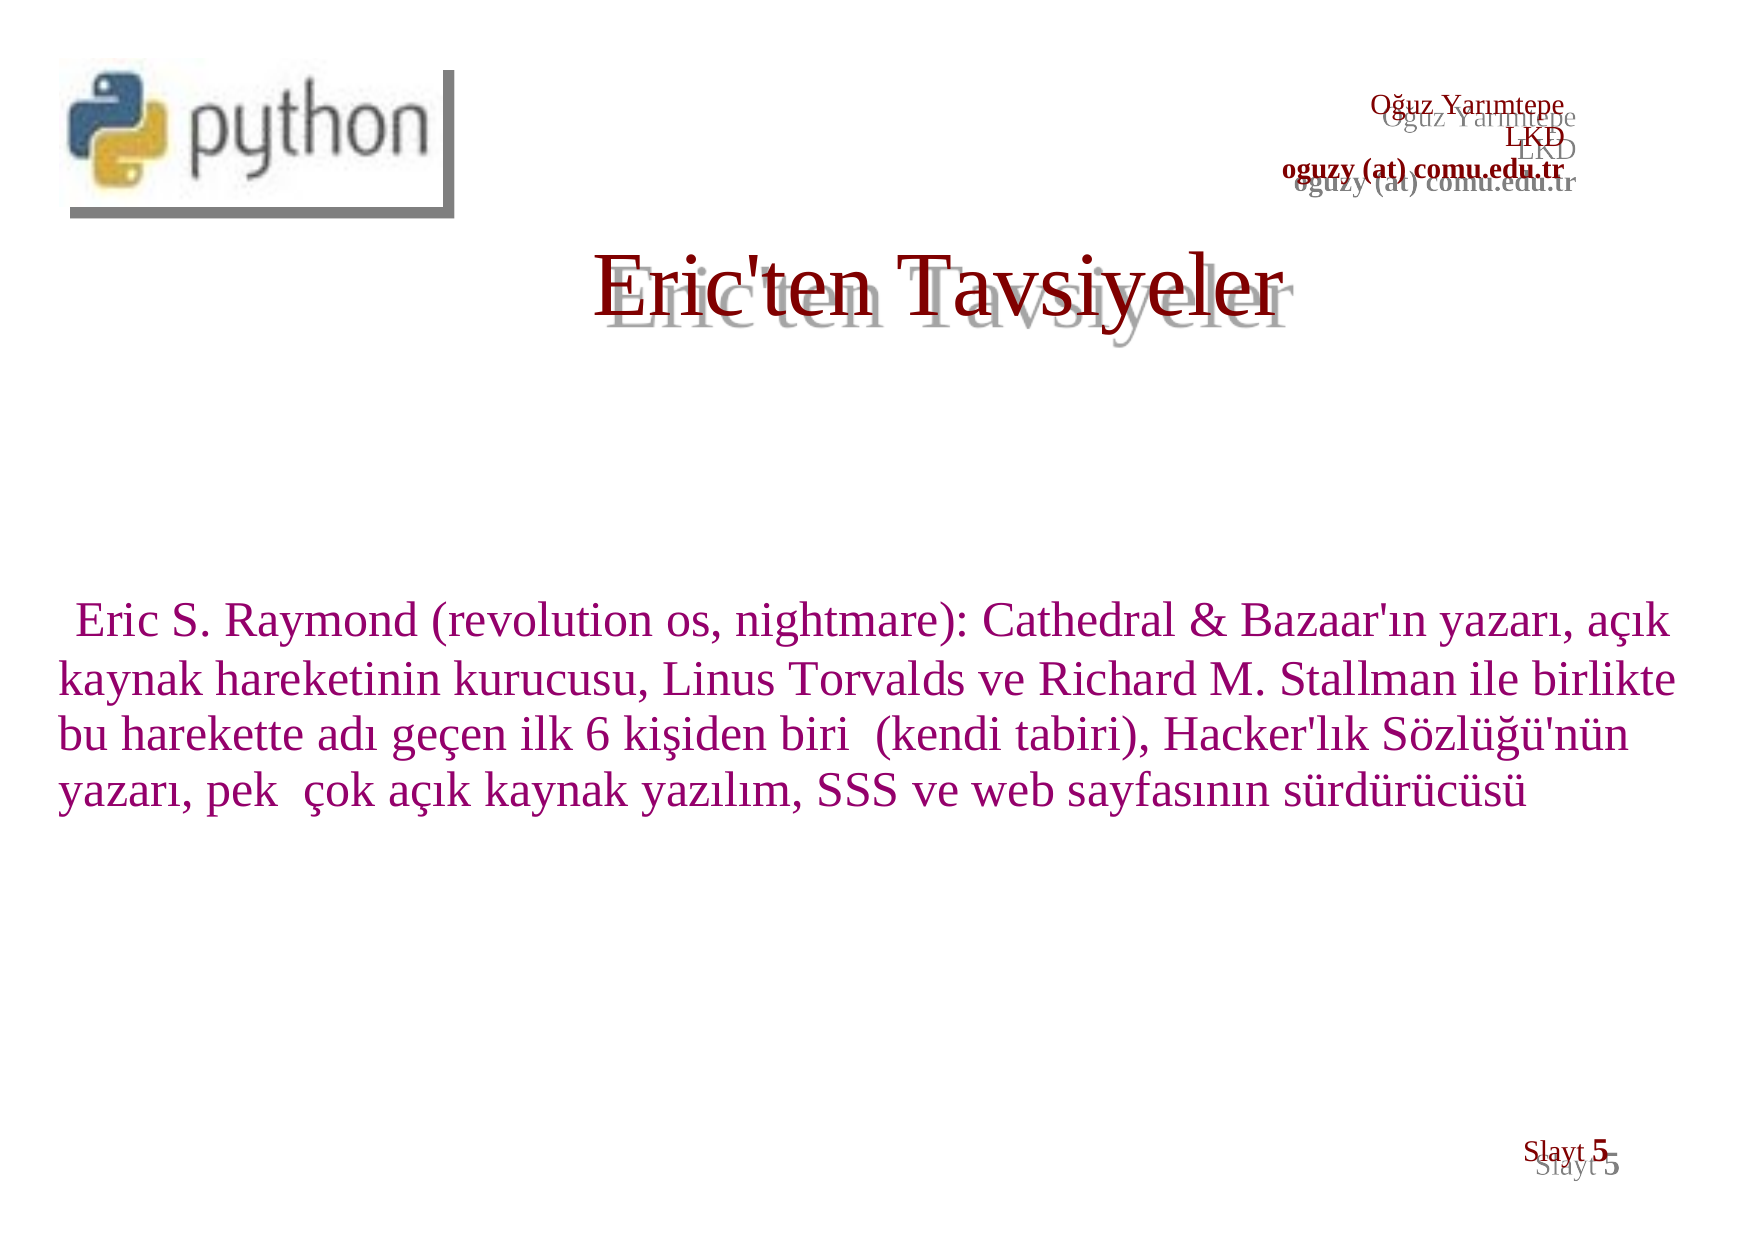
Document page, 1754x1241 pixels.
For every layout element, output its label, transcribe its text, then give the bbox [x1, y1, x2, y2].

picture [59, 58, 443, 207]
title Eric'ten Tavsiyeler [194, 214, 1684, 355]
subtitle Eric S. Raymond (revolution os, nightmare): Cathedral & Bazaar'ın yazarı, açık kaynak hareketinin kurucusu, Linus Torvalds ve Richard M. Stallman ile birlikte bu harekette adı geçen ilk 6 kişiden biri (kendi tabiri), Hacker'lık Sözlüğü'nün yazarı, pek çok açık kaynak yazılım, SSS ve web sayfasının sürdürücüsü [59, 360, 1695, 1034]
